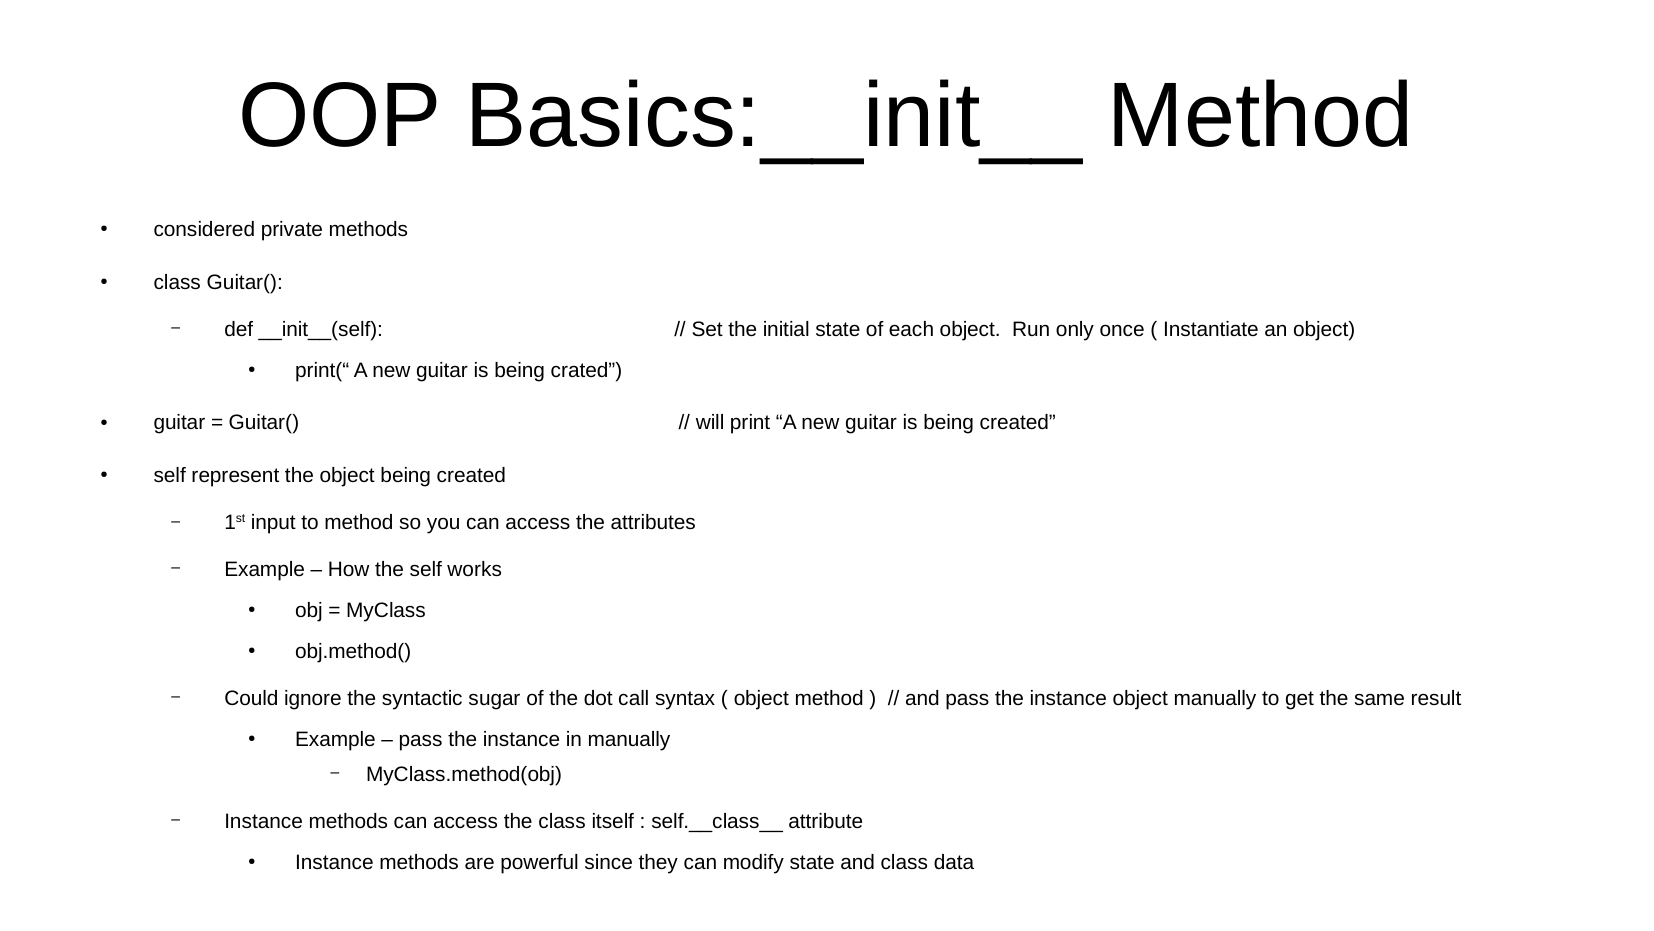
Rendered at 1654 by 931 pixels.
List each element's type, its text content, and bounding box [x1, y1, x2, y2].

list considered private methods class Guitar(): def __init__(self): // Set the initial state of each object. Run only once ( Instantiate an object) print(“ A new guitar is being crated”) guitar = Guitar() // will print “A new guitar is being created” self represent the object being created 1st input to method so you can access the attributes Example – How the self works obj = MyClass obj.method() Could ignore the syntactic sugar of the dot call syntax ( object method ) // and pass the instance object manually to get the same result Example – pass the instance in manually MyClass.method(obj) Instance methods can access the class itself : self.__class__ attribute Instance methods are powerful since they can modify state and class data [82, 217, 1576, 886]
title OOP Basics:__init__ Method [82, 37, 1571, 193]
